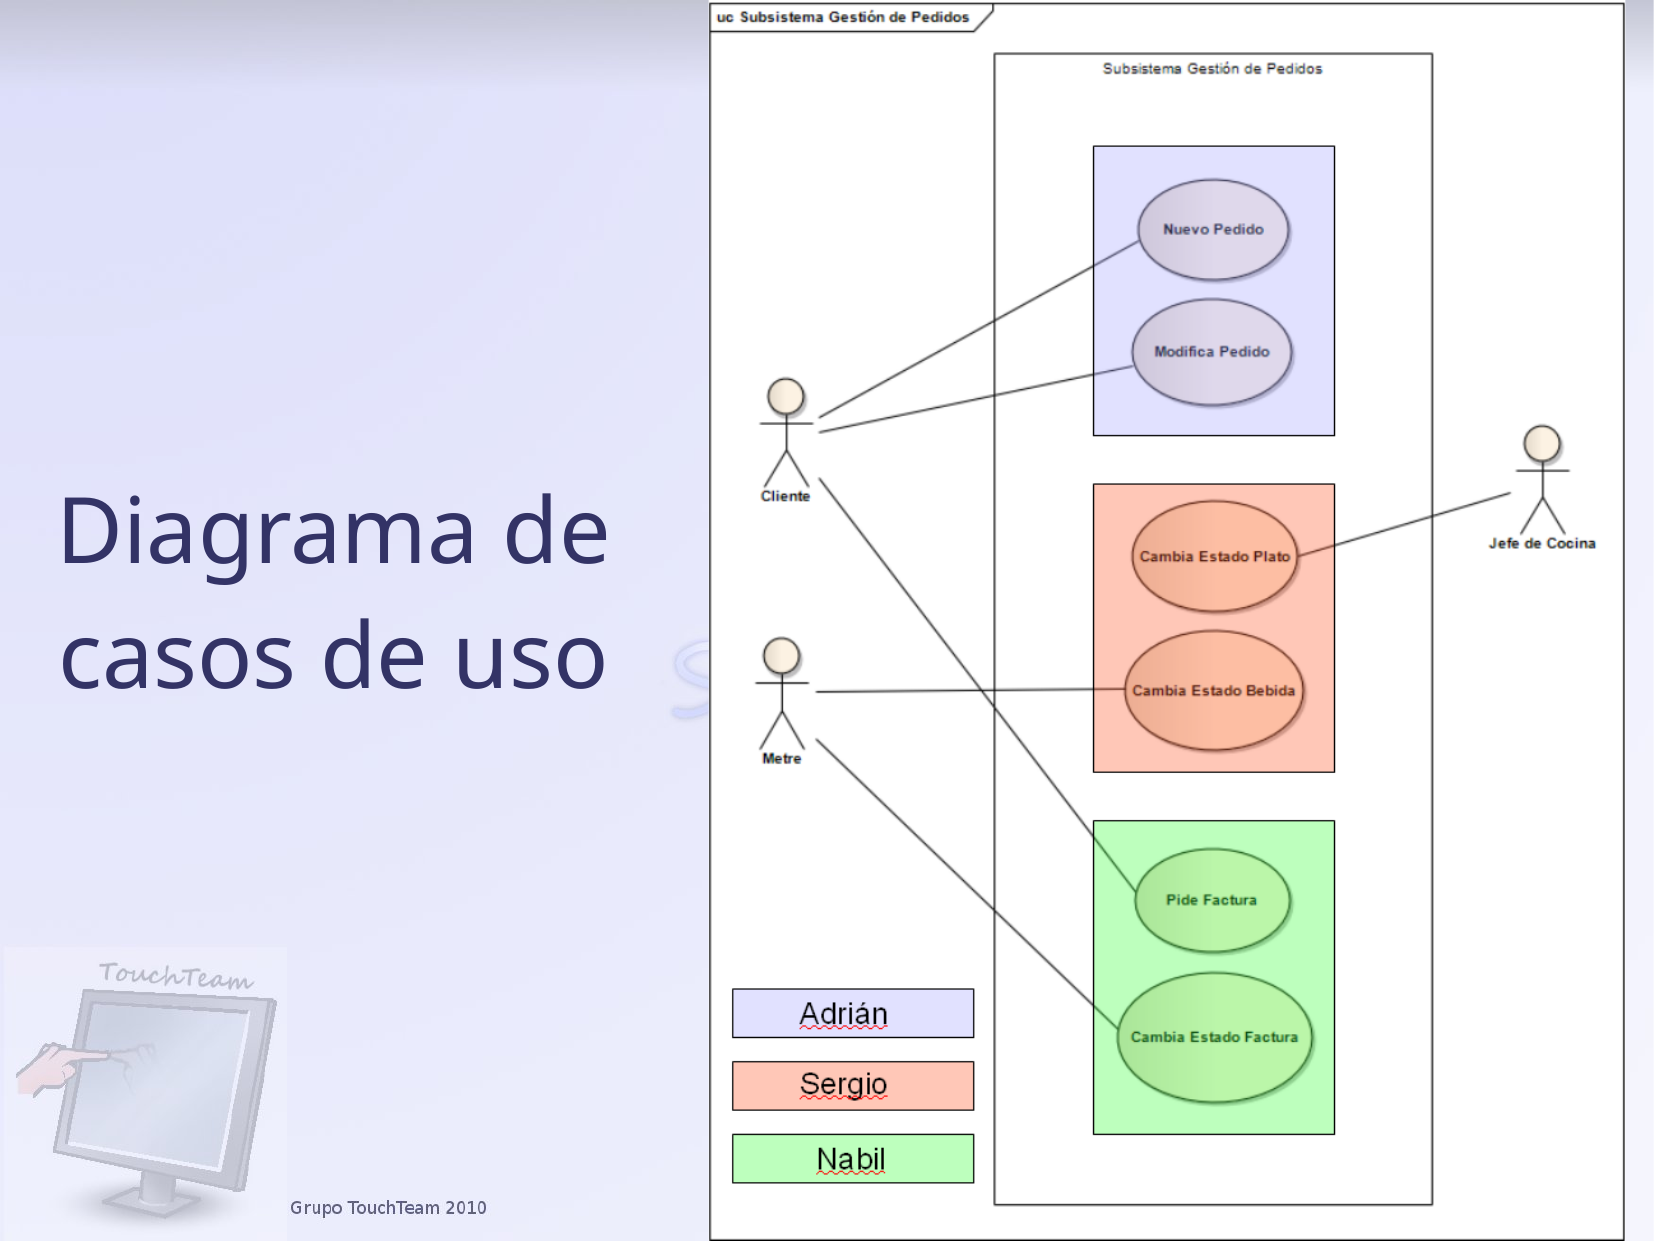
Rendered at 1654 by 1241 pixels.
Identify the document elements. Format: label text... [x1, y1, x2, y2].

picture [0, 0, 1654, 1241]
title Diagrama de casos de uso [47, 147, 621, 1034]
